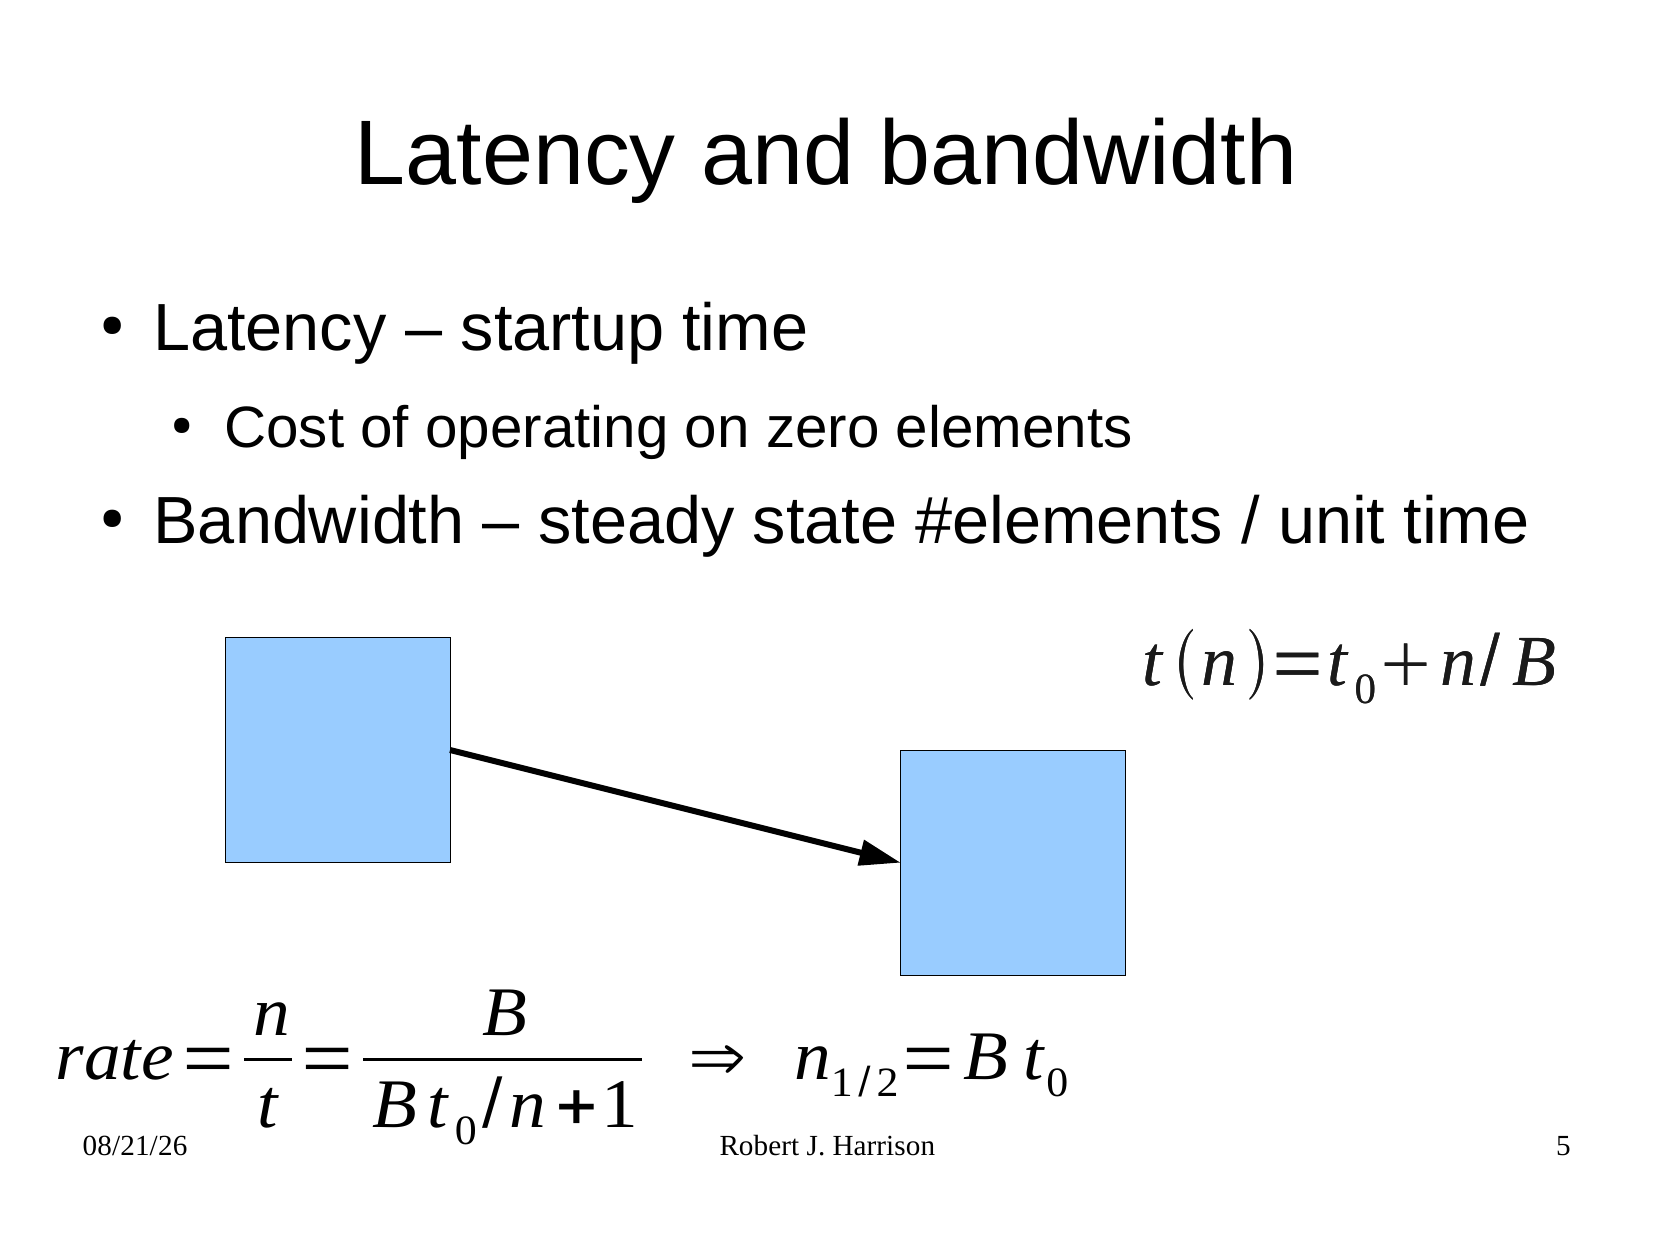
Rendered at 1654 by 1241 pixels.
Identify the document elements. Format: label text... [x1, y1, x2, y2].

text_box [900, 750, 1126, 976]
text_box [225, 637, 451, 863]
title Latency and bandwidth [82, 56, 1571, 250]
chart [1125, 622, 1576, 713]
list Latency – startup time Cost of operating on zero elements Bandwidth – steady state #elements / unit time [82, 290, 1571, 1109]
chart [37, 975, 1088, 1152]
